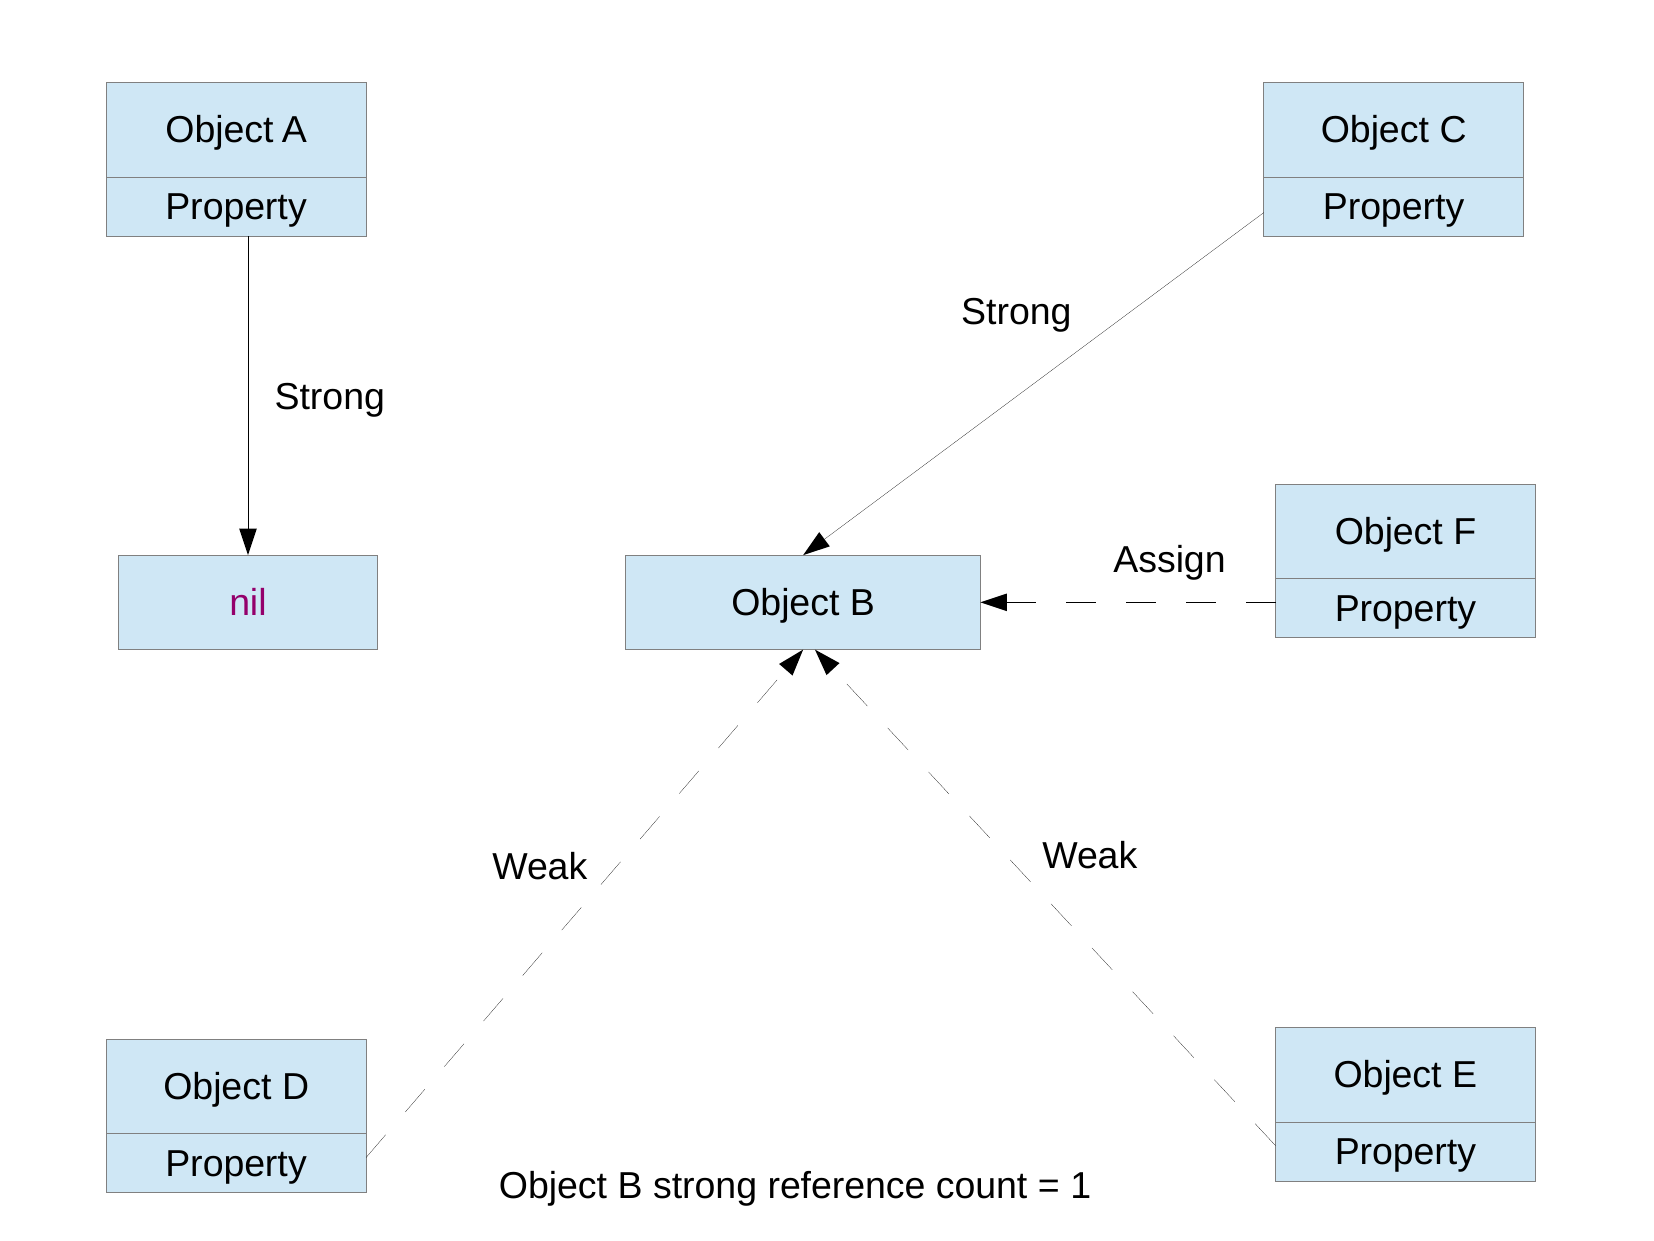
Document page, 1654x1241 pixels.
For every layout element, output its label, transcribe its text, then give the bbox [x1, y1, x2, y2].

text_box Object C [1263, 82, 1524, 177]
text_box Object A [106, 82, 367, 177]
text_box Strong [946, 283, 1087, 341]
text_box Object D [106, 1039, 367, 1133]
text_box Object B strong reference count = 1 [484, 1157, 1107, 1215]
text_box Property [1275, 578, 1536, 638]
text_box Property [1275, 1122, 1536, 1182]
text_box Assign [1098, 531, 1241, 589]
text_box Property [106, 177, 367, 237]
text_box Weak [477, 838, 603, 896]
text_box Property [1263, 177, 1524, 237]
text_box Property [106, 1133, 367, 1193]
text_box Weak [1027, 826, 1153, 884]
text_box Object F [1275, 484, 1536, 578]
text_box nil [118, 555, 378, 650]
text_box Object B [625, 555, 981, 650]
text_box Object E [1275, 1027, 1536, 1122]
text_box Strong [259, 368, 402, 426]
